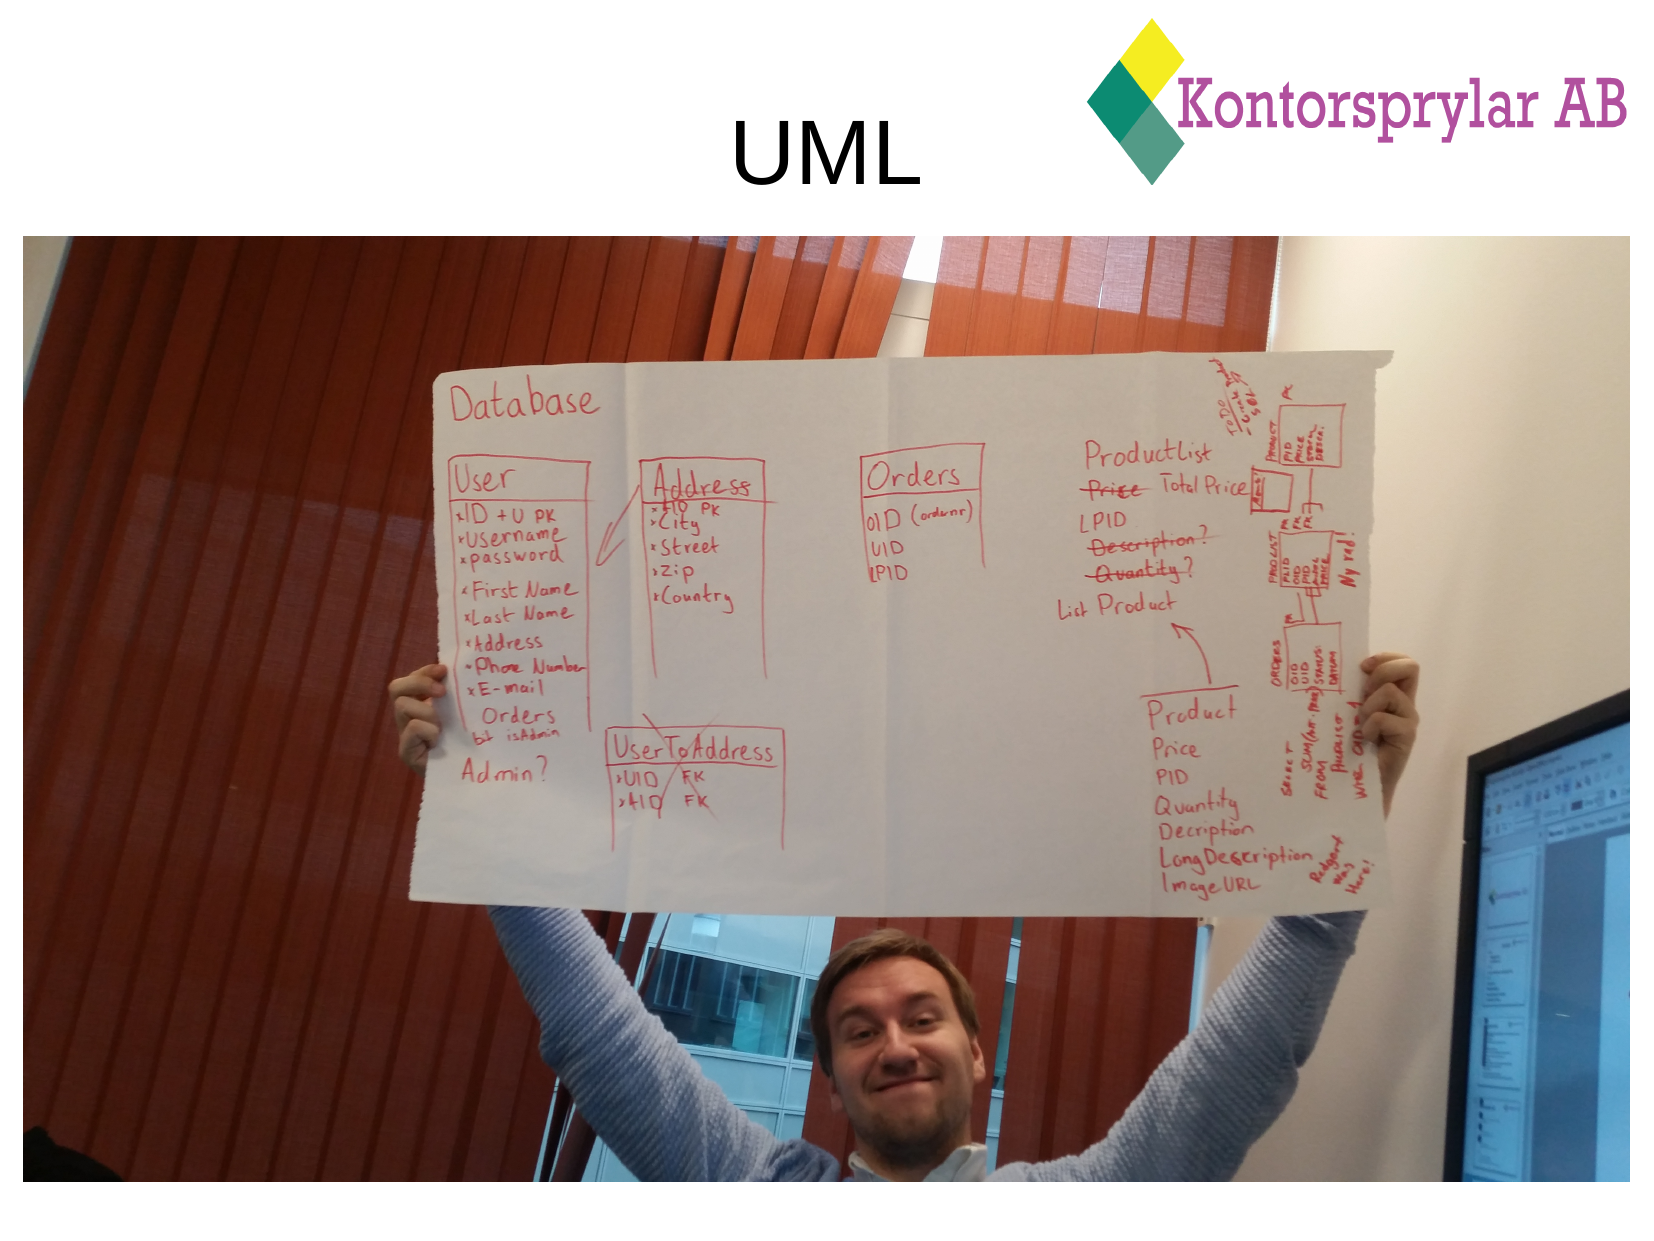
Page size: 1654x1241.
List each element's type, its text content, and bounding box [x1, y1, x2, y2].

title UML [82, 49, 1571, 236]
picture [23, 236, 1630, 1182]
picture [1086, 9, 1654, 190]
